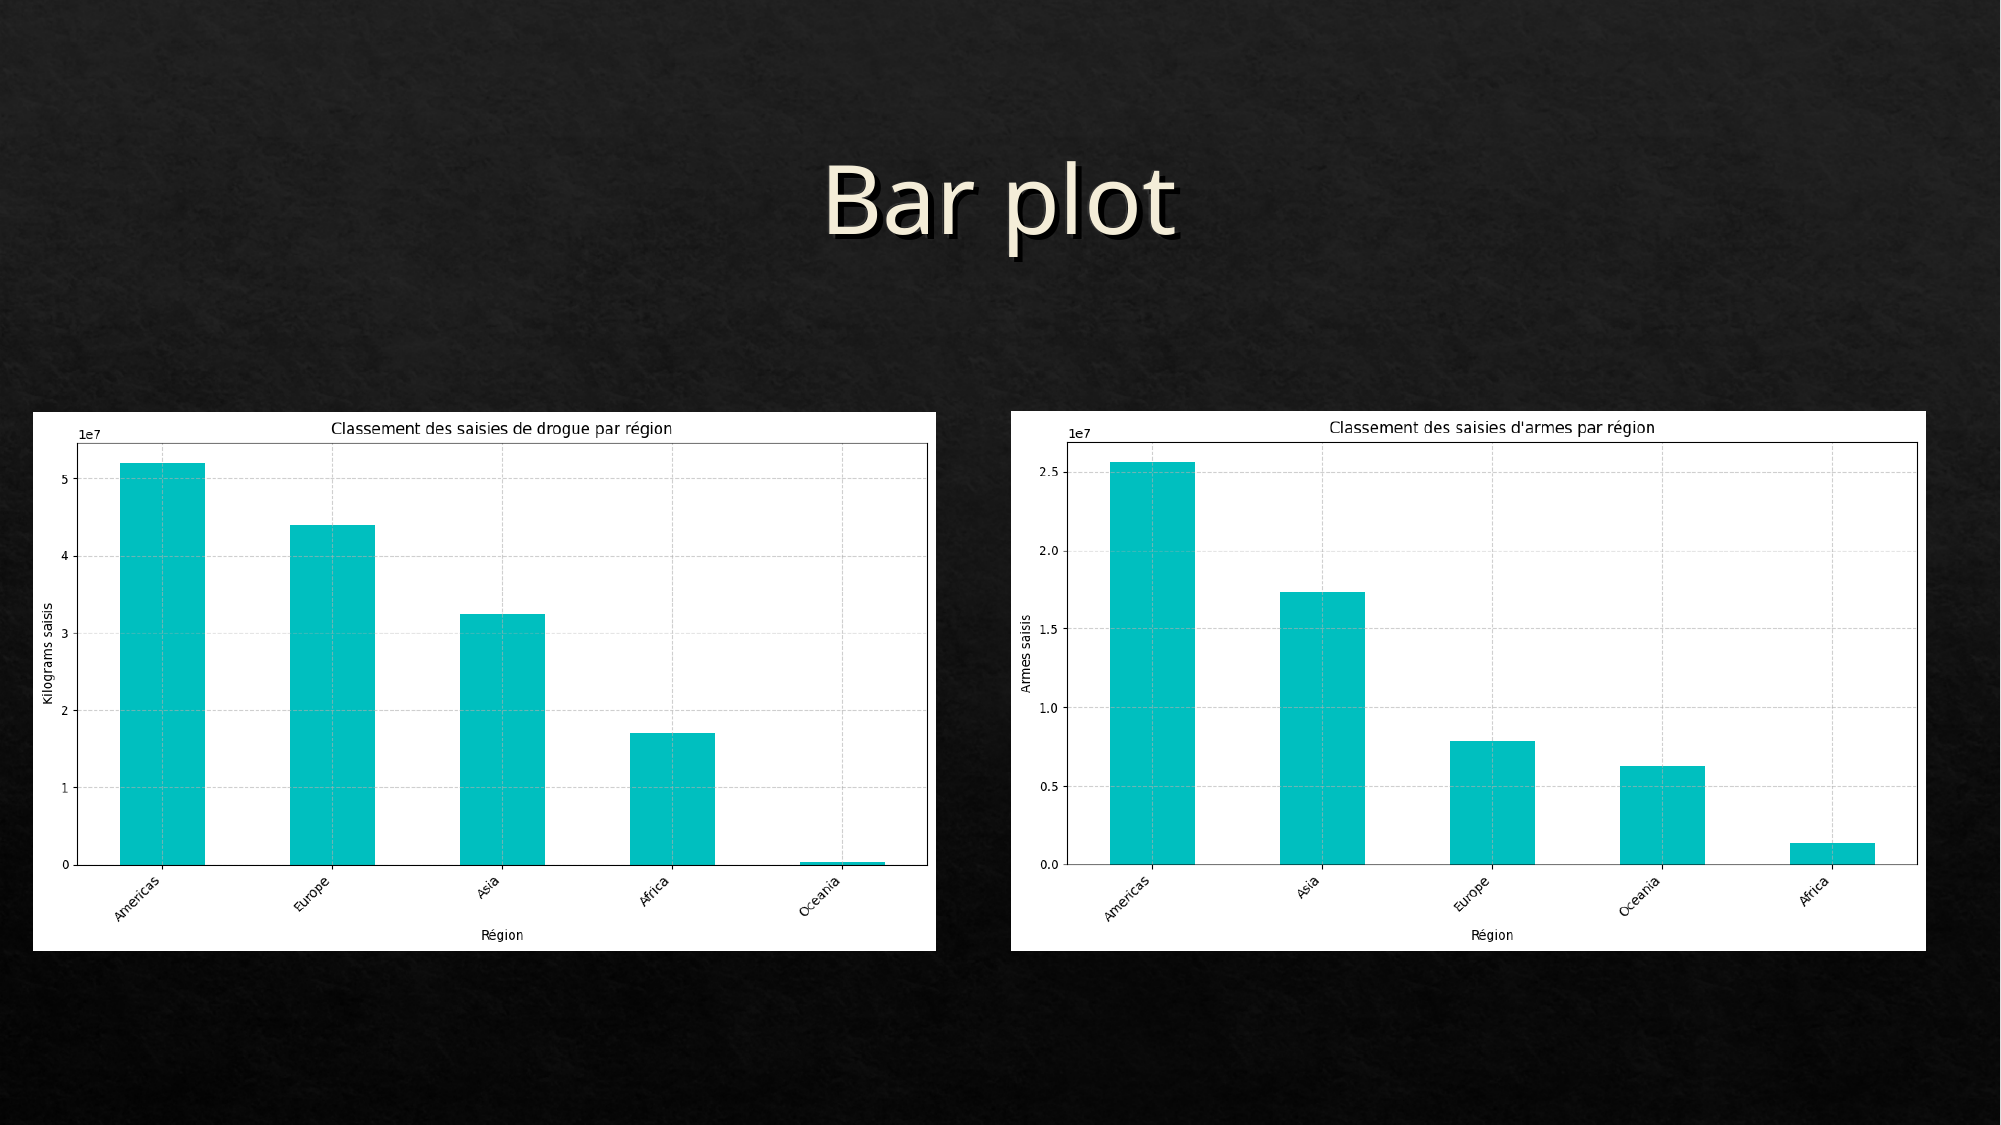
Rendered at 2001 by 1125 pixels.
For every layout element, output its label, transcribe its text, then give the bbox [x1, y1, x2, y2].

title Bar plot [149, 99, 1849, 307]
picture [33, 412, 936, 951]
picture [1011, 411, 1926, 951]
